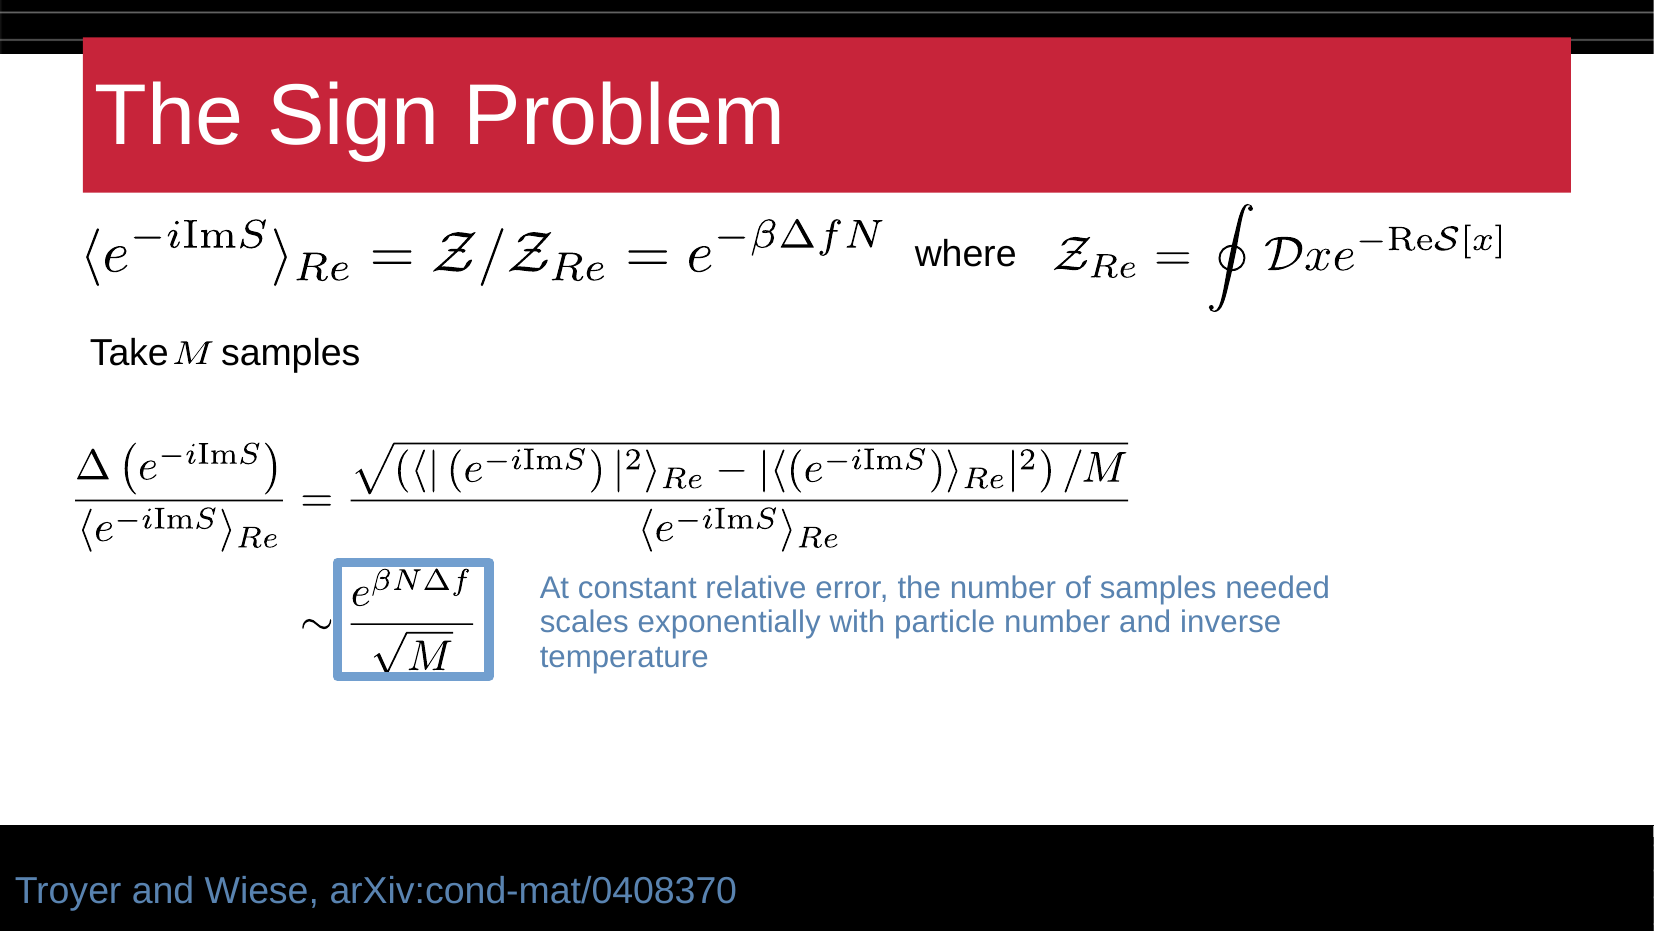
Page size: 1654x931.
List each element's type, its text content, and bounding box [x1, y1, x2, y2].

text_box [1020, 449, 1035, 470]
text_box [656, 521, 674, 542]
text_box [124, 442, 137, 495]
text_box [756, 507, 777, 530]
text_box [774, 449, 785, 493]
text_box [947, 449, 958, 493]
text_box [221, 508, 232, 552]
text_box [715, 507, 725, 529]
text_box [196, 507, 216, 530]
text_box [781, 508, 792, 552]
text_box [727, 515, 754, 529]
text_box [990, 474, 1004, 489]
text_box [1064, 449, 1082, 493]
text_box [139, 460, 157, 480]
text_box [337, 562, 489, 677]
text_box [82, 508, 92, 552]
text_box [1054, 203, 1501, 312]
text_box Take samples [75, 323, 713, 381]
text_box [142, 515, 152, 529]
text_box [77, 448, 109, 480]
text_box [524, 448, 534, 470]
text_box [905, 448, 926, 470]
text_box [173, 341, 213, 364]
text_box [302, 618, 332, 630]
text_box [398, 449, 409, 493]
text_box [240, 442, 260, 465]
text_box [186, 450, 196, 464]
text_box [82, 218, 883, 287]
text_box [536, 455, 563, 470]
text_box [0, 825, 1654, 931]
text_box [511, 455, 522, 470]
text_box [877, 455, 903, 470]
text_box [264, 442, 277, 495]
picture [0, 0, 1654, 54]
text_box [355, 442, 1129, 495]
text_box [642, 508, 653, 552]
text_box [154, 507, 165, 529]
text_box [702, 515, 713, 529]
text_box [211, 450, 237, 464]
text_box [167, 515, 193, 529]
text_box [798, 526, 822, 549]
text_box [591, 449, 601, 493]
text_box [852, 455, 862, 470]
text_box [264, 534, 277, 548]
text_box [864, 448, 874, 470]
text_box [626, 449, 640, 470]
text_box where [900, 225, 1055, 282]
text_box [646, 449, 656, 493]
text_box [662, 467, 687, 489]
text_box [931, 449, 942, 493]
text_box [805, 462, 823, 483]
text_box [450, 449, 461, 493]
title The Sign Problem [82, 37, 1571, 193]
text_box At constant relative error, the number of samples needed scales exponentially with particle number and inverse temperature [525, 562, 1388, 682]
text_box [964, 467, 988, 489]
text_box [96, 521, 113, 542]
text_box [1083, 452, 1127, 482]
text_box [688, 474, 702, 489]
text_box [824, 534, 838, 548]
text_box [238, 526, 262, 549]
text_box [1040, 449, 1051, 493]
text_box [791, 449, 802, 493]
text_box Troyer and Wiese, arXiv:cond-mat/0408370 [0, 862, 826, 931]
text_box [415, 449, 425, 493]
text_box [465, 462, 482, 483]
text_box [565, 448, 585, 470]
text_box [198, 443, 209, 464]
